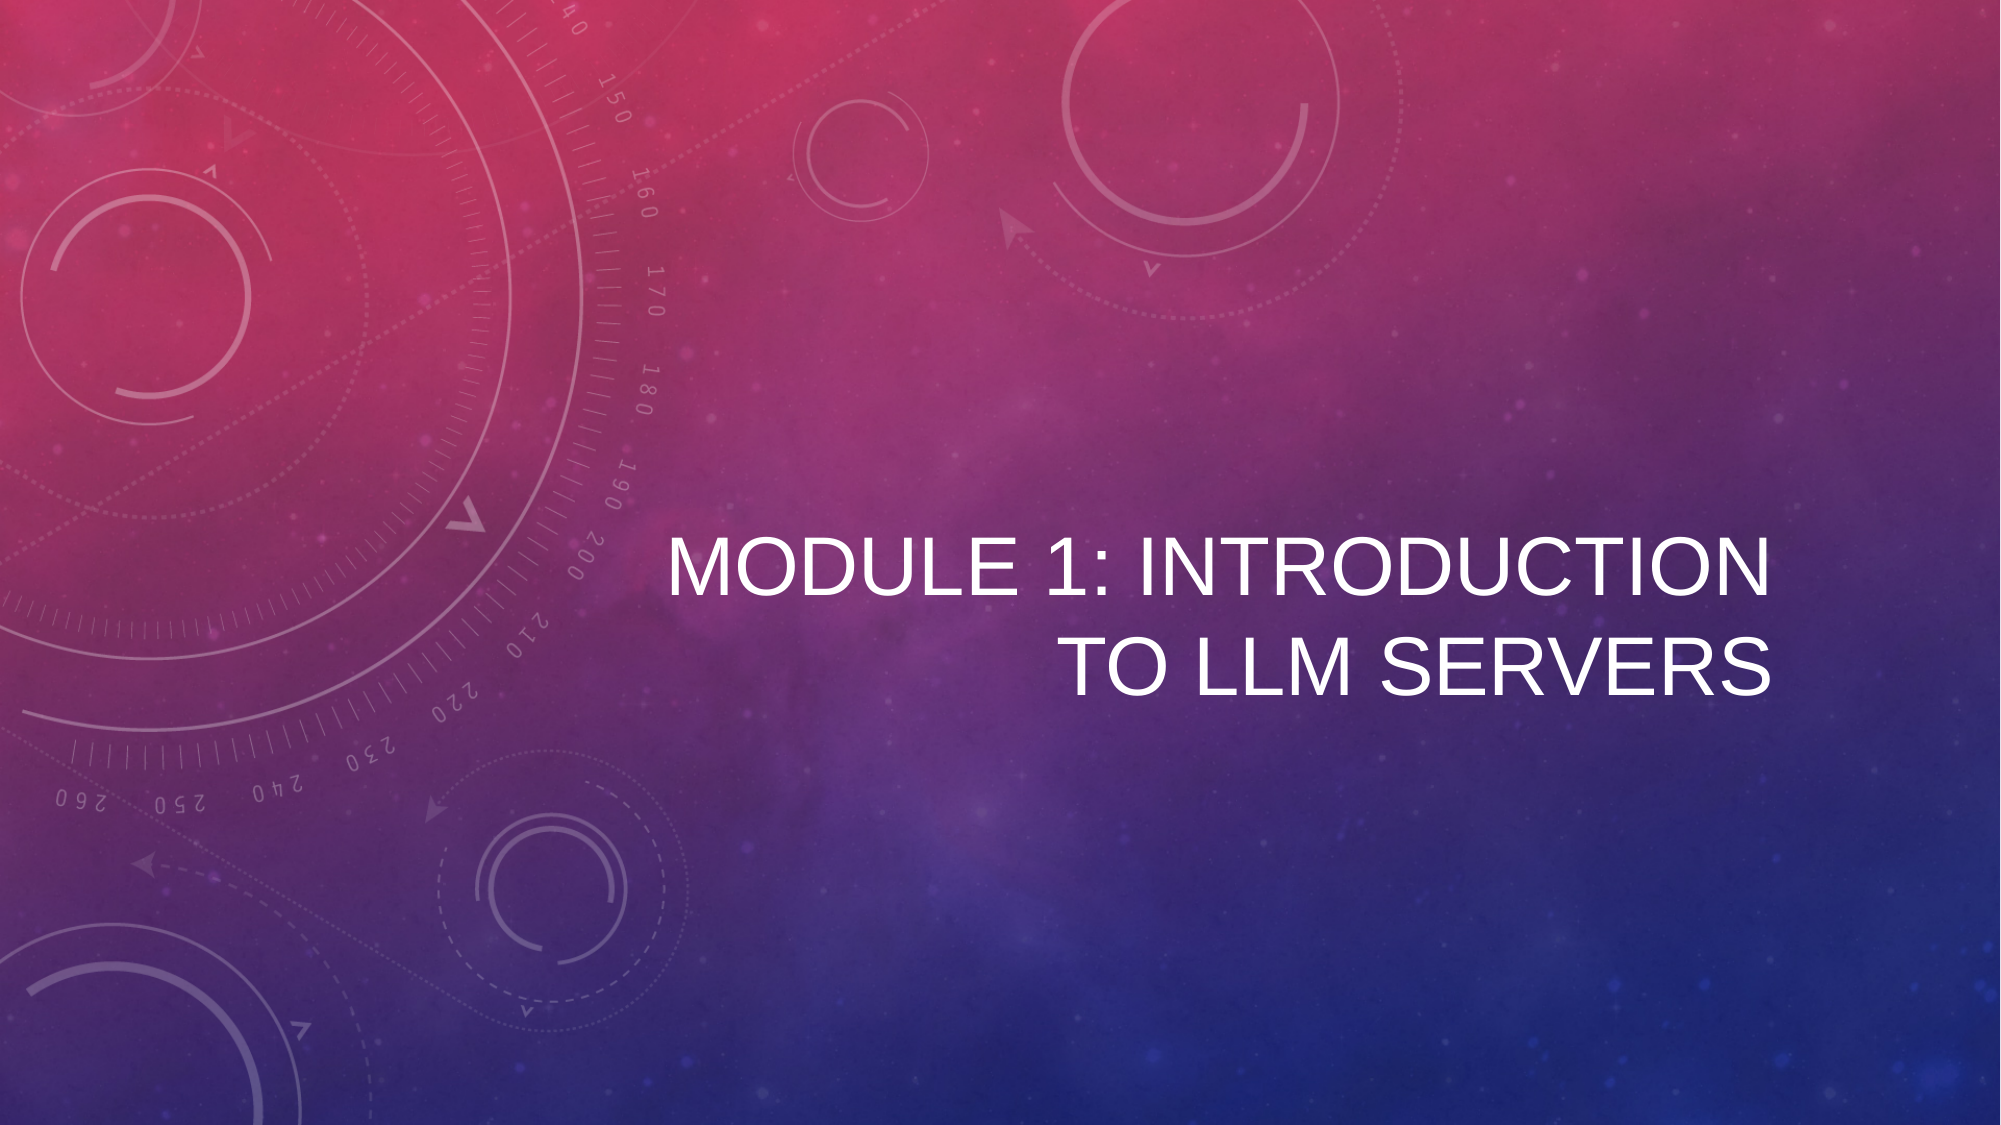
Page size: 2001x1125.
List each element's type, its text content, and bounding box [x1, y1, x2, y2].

title Module 1: Introduction to LLM Servers [650, 322, 1831, 720]
picture [0, 0, 2001, 1125]
